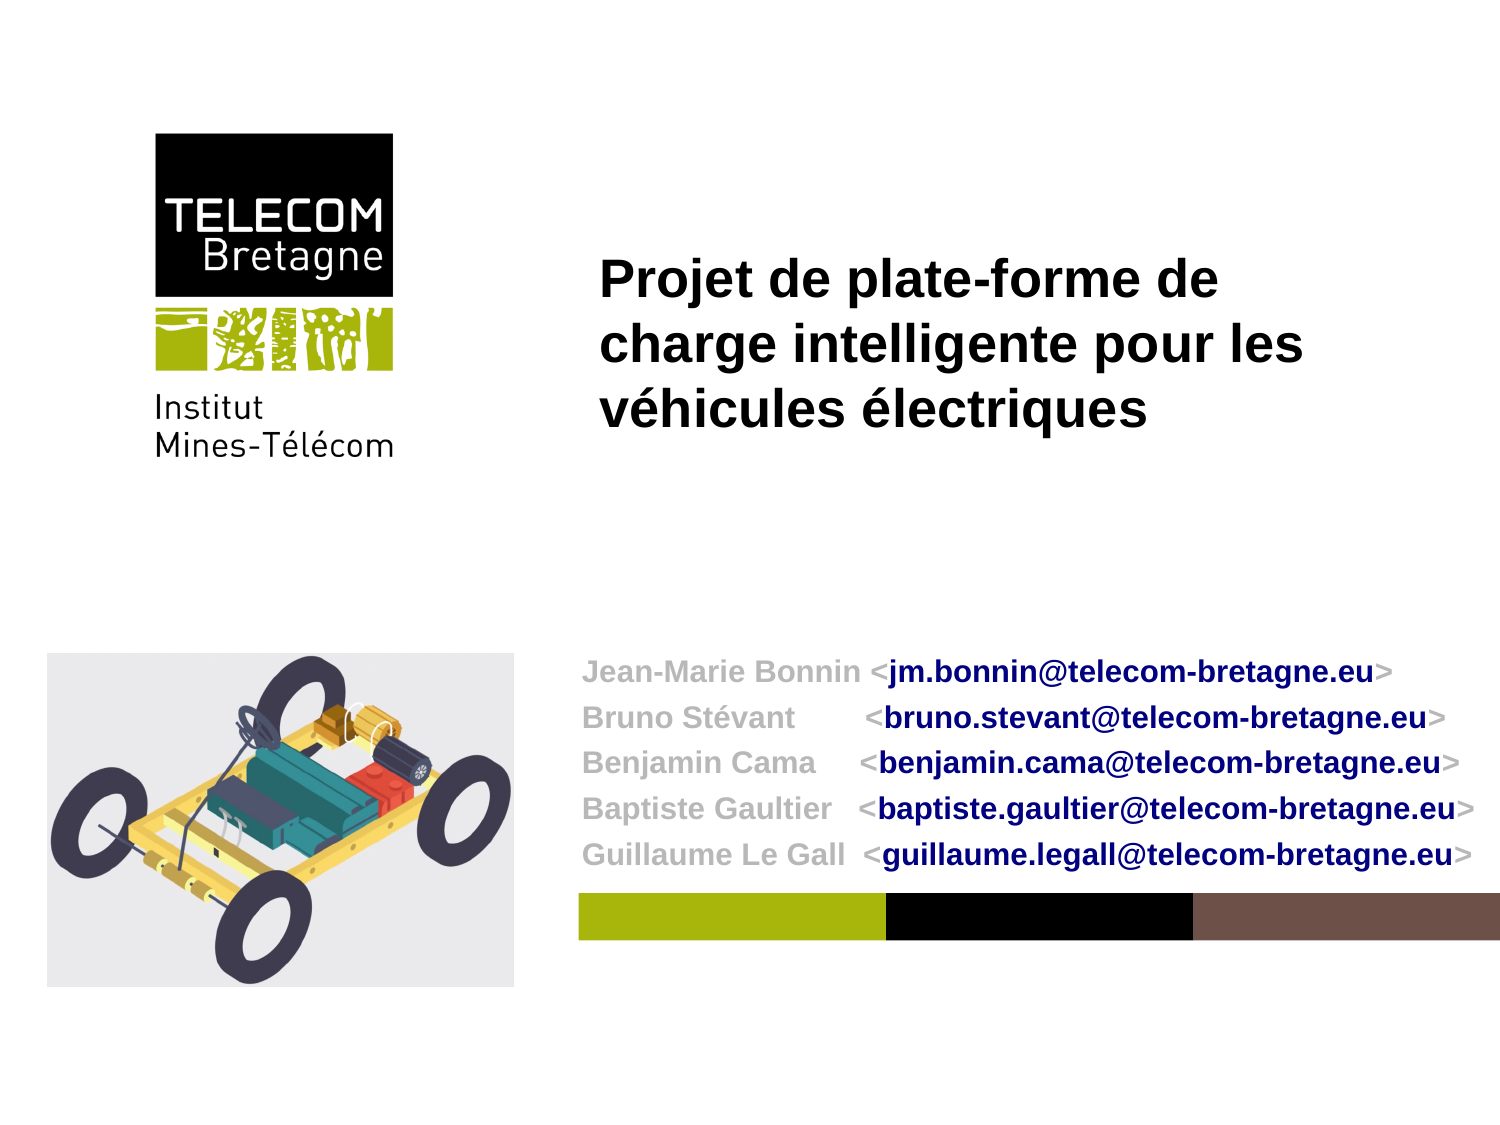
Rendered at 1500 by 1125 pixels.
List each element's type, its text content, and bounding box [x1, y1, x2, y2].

title Projet de plate-forme de charge intelligente pour les véhicules électriques [584, 236, 1424, 633]
picture [147, 125, 401, 457]
picture [47, 653, 514, 987]
list Jean-Marie Bonnin <jm.bonnin@telecom-bretagne.eu> Bruno Stévant <bruno.stevant@telecom-bretagne.eu> Benjamin Cama <benjamin.cama@telecom-bretagne.eu> Baptiste Gaultier <baptiste.gaultier@telecom-bretagne.eu> Guillaume Le Gall <guillaume.legall@telecom-bretagne.eu> [566, 643, 1500, 817]
